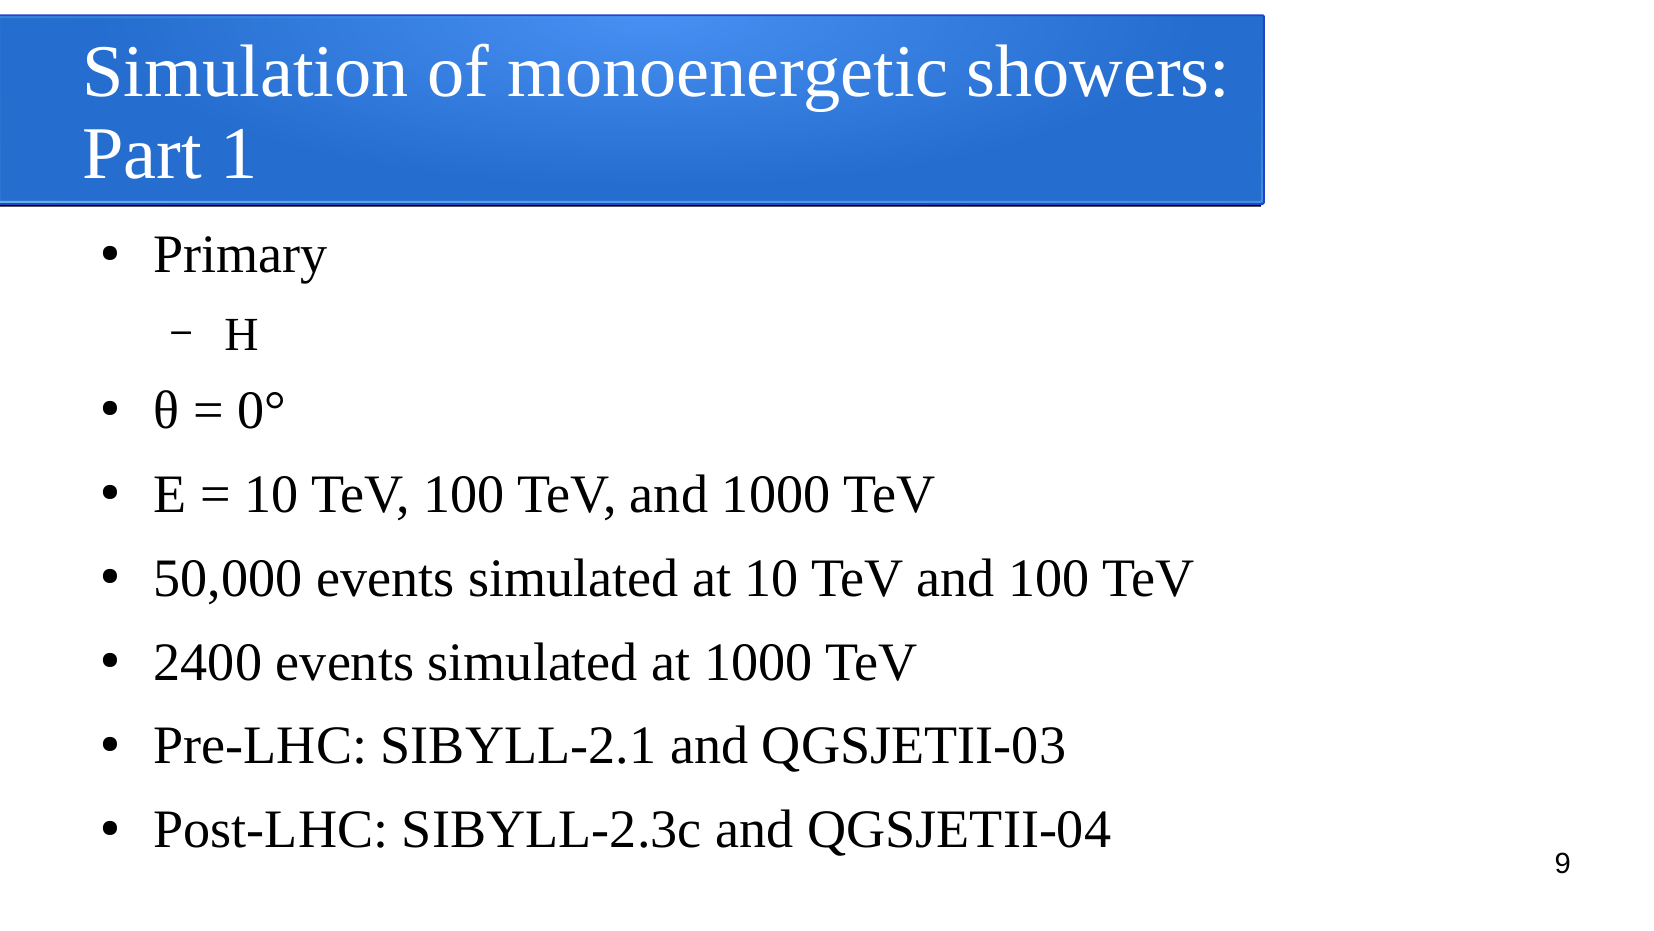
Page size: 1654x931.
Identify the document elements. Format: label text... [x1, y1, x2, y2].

title Simulation of monoenergetic showers: Part 1 [82, 29, 1235, 195]
list Primary H θ = 0° E = 10 TeV, 100 TeV, and 1000 TeV 50,000 events simulated at 10 TeV and 100 TeV 2400 events simulated at 1000 TeV Pre-LHC: SIBYLL-2.1 and QGSJETII-03 Post-LHC: SIBYLL-2.3c and QGSJETII-04 [82, 224, 1571, 863]
